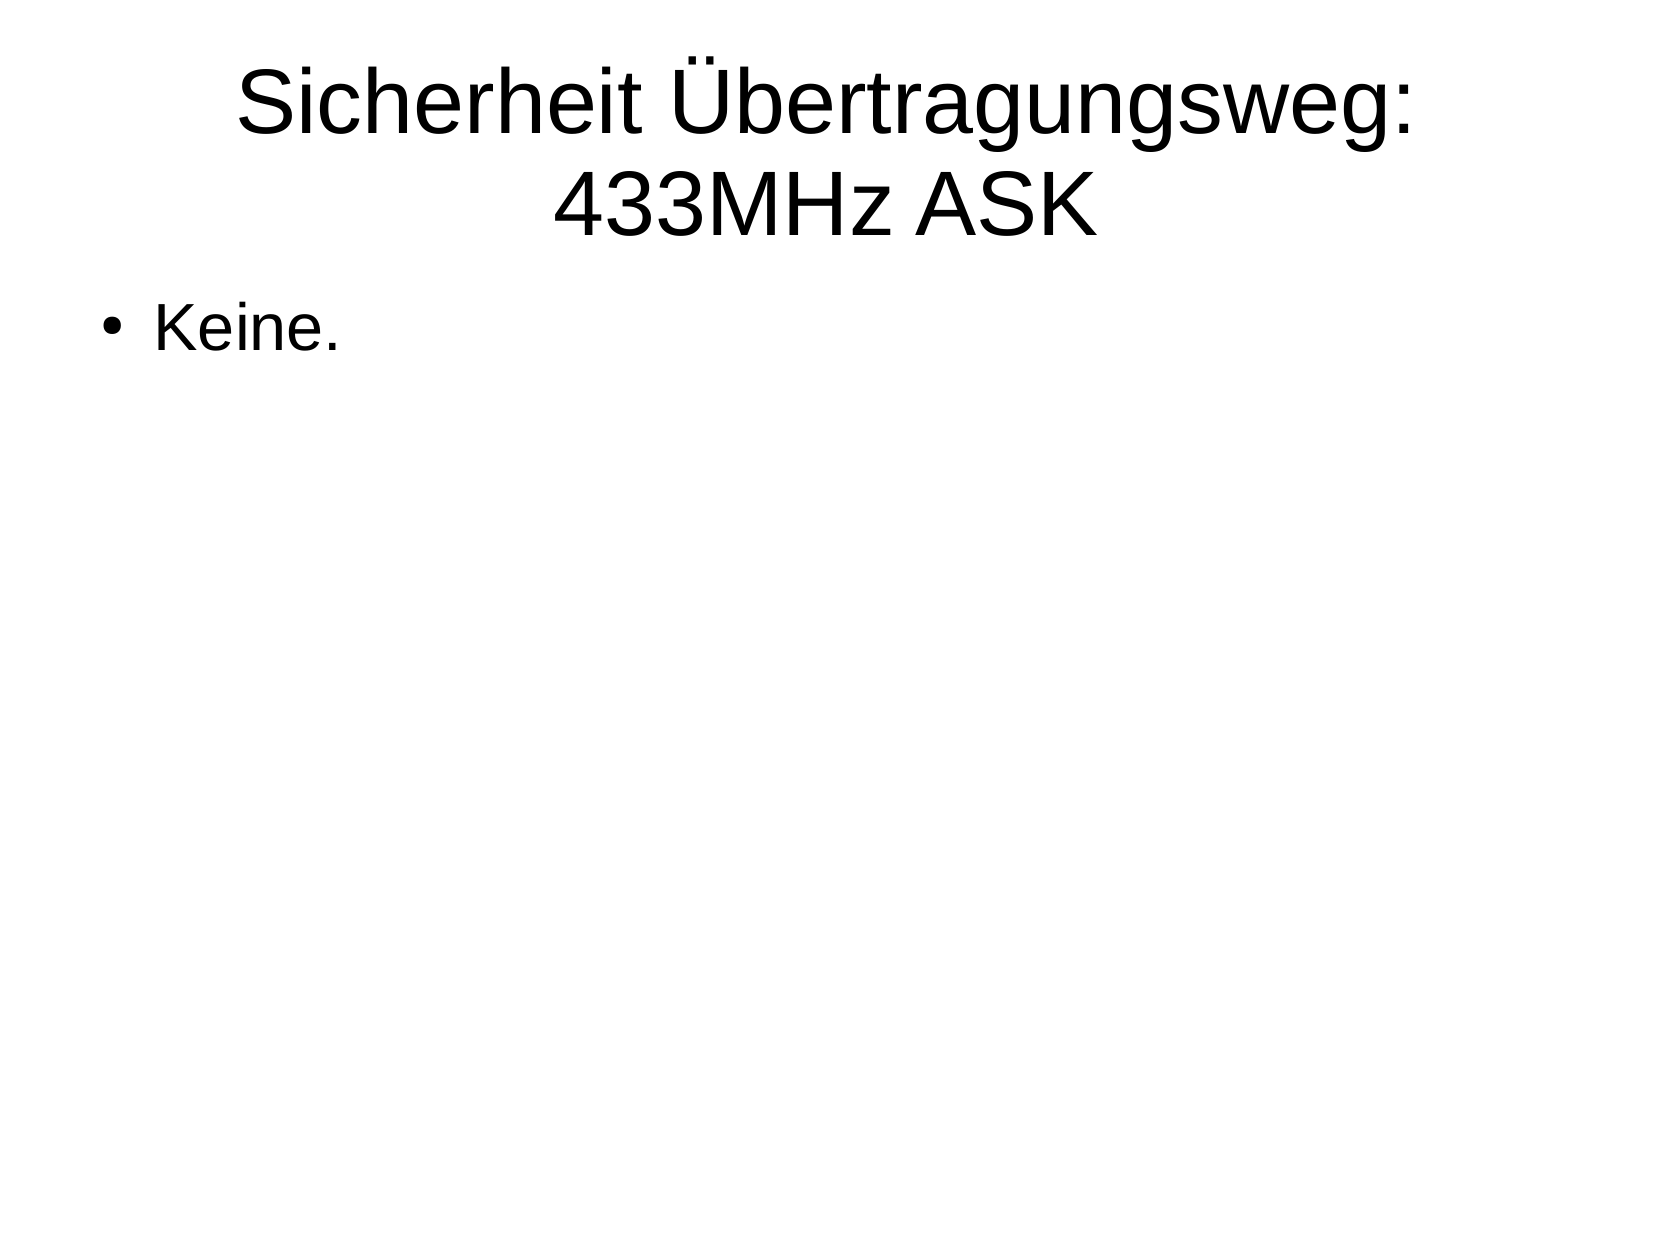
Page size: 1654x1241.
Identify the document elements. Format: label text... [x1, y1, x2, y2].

list Keine. [82, 290, 1571, 1010]
title Sicherheit Übertragungsweg: 433MHz ASK [82, 49, 1571, 257]
